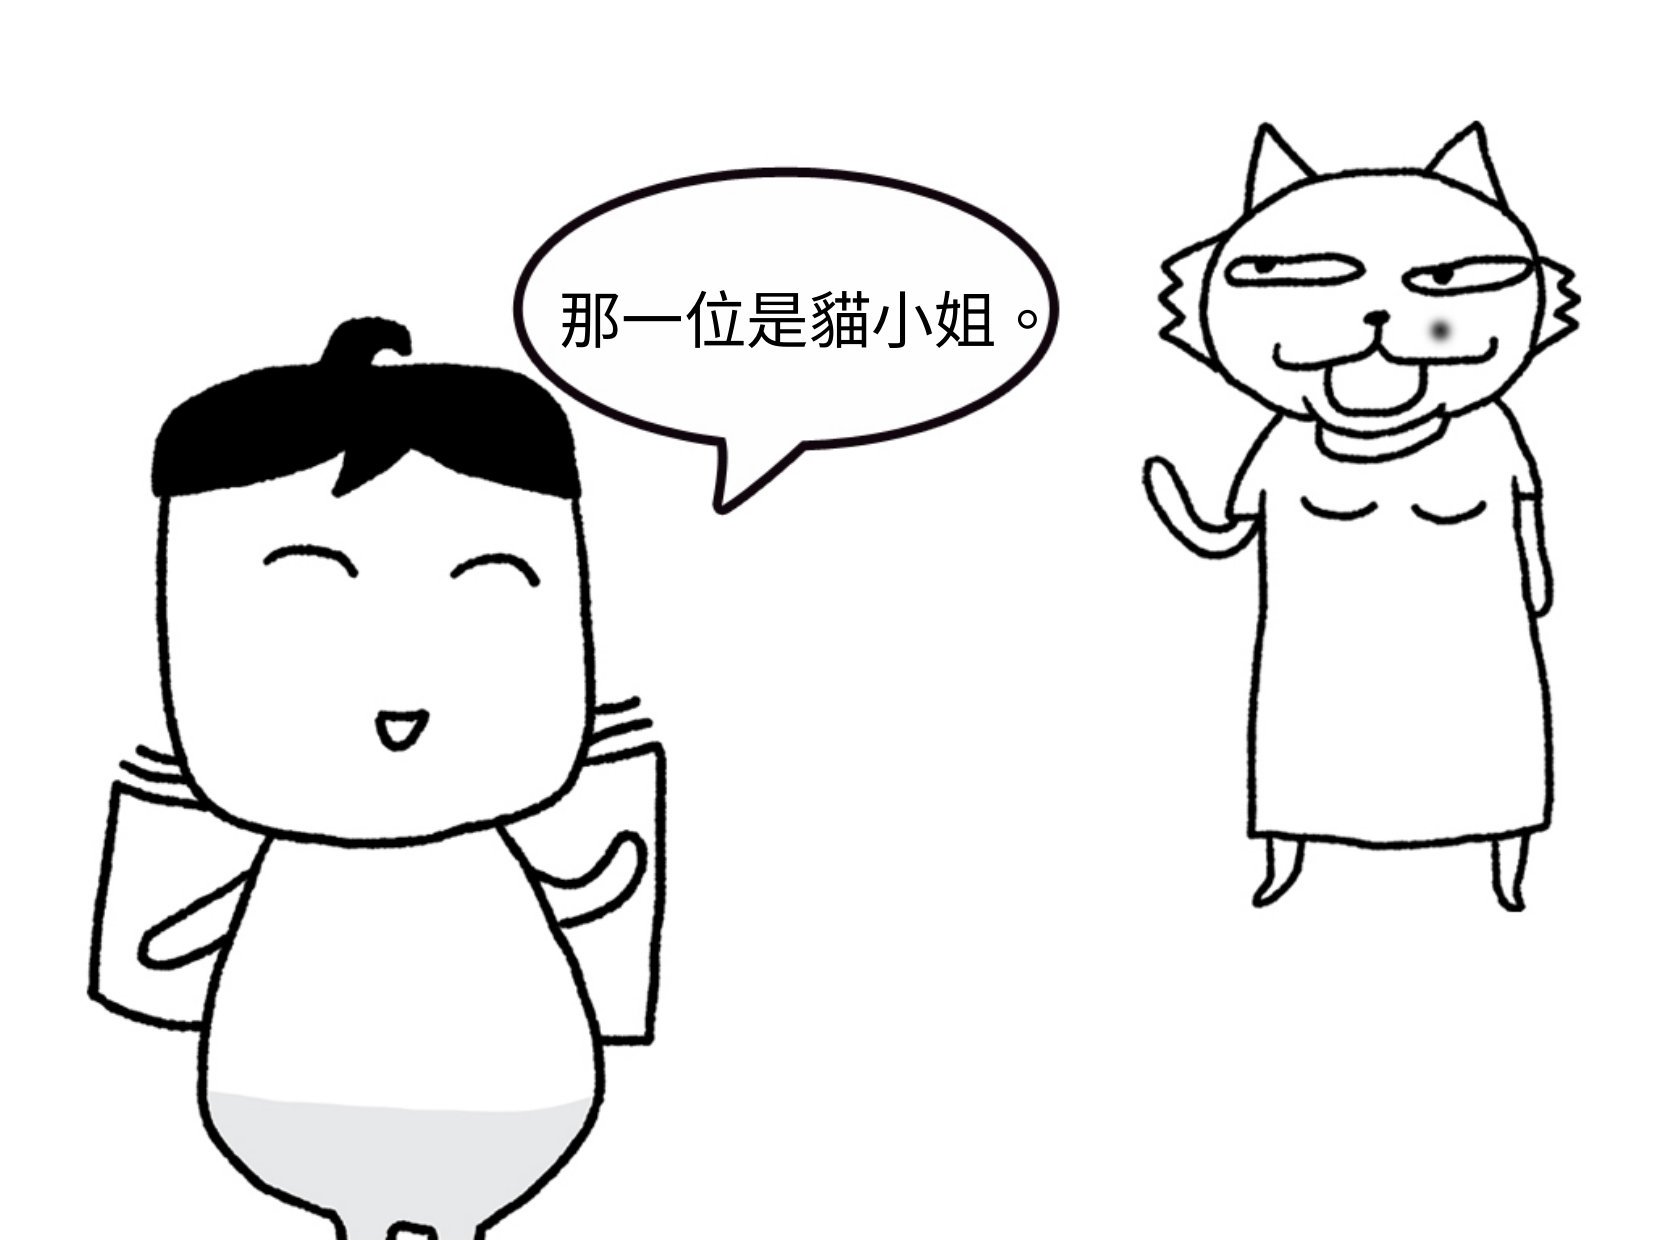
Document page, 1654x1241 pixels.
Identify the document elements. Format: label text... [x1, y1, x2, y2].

picture [0, 0, 1654, 1240]
title 那一位是貓小姐。 [448, 212, 1170, 420]
